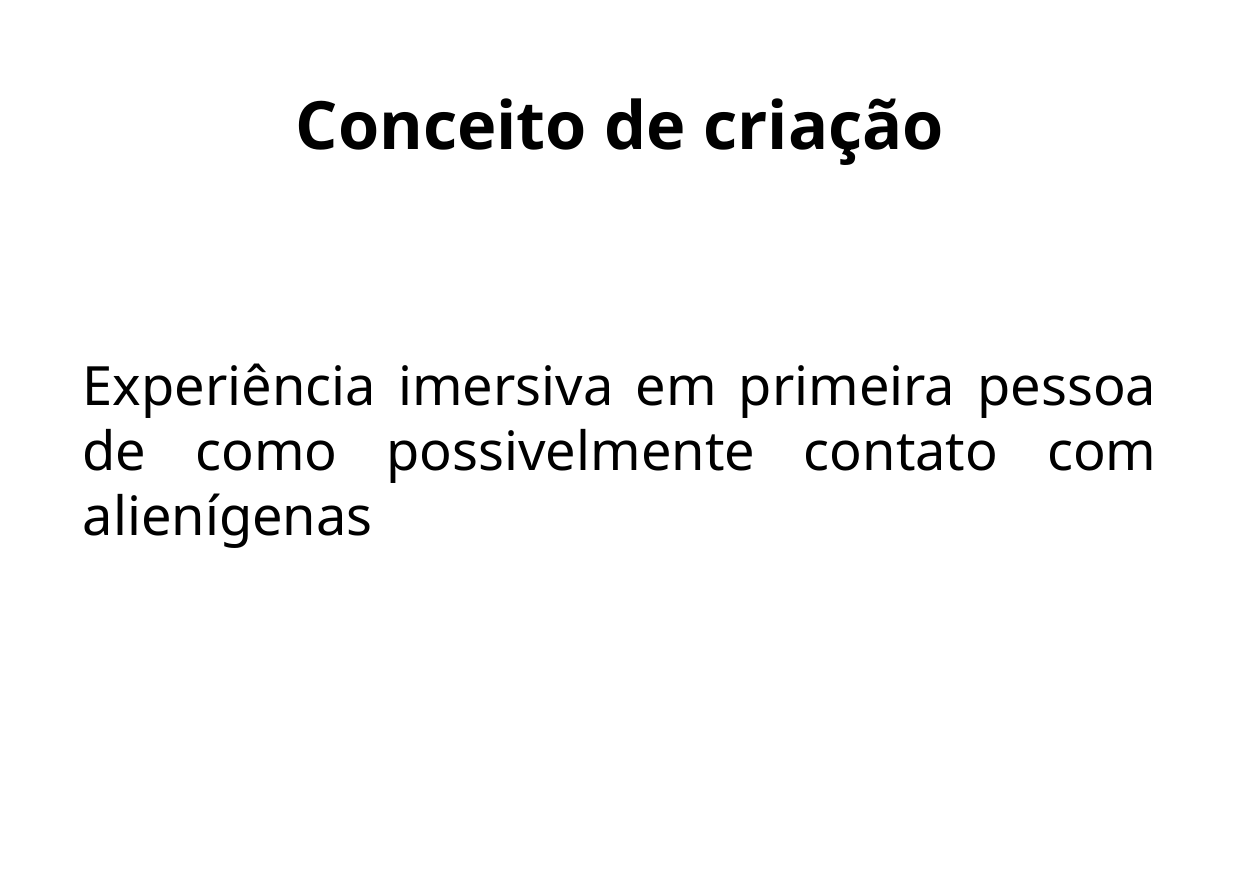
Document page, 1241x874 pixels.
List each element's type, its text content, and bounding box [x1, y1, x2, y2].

text_box Experiência imersiva em primeira pessoa de como possivelmente contato com alienígenas [82, 351, 1158, 547]
text_box Conceito de criação [58, 82, 1181, 163]
